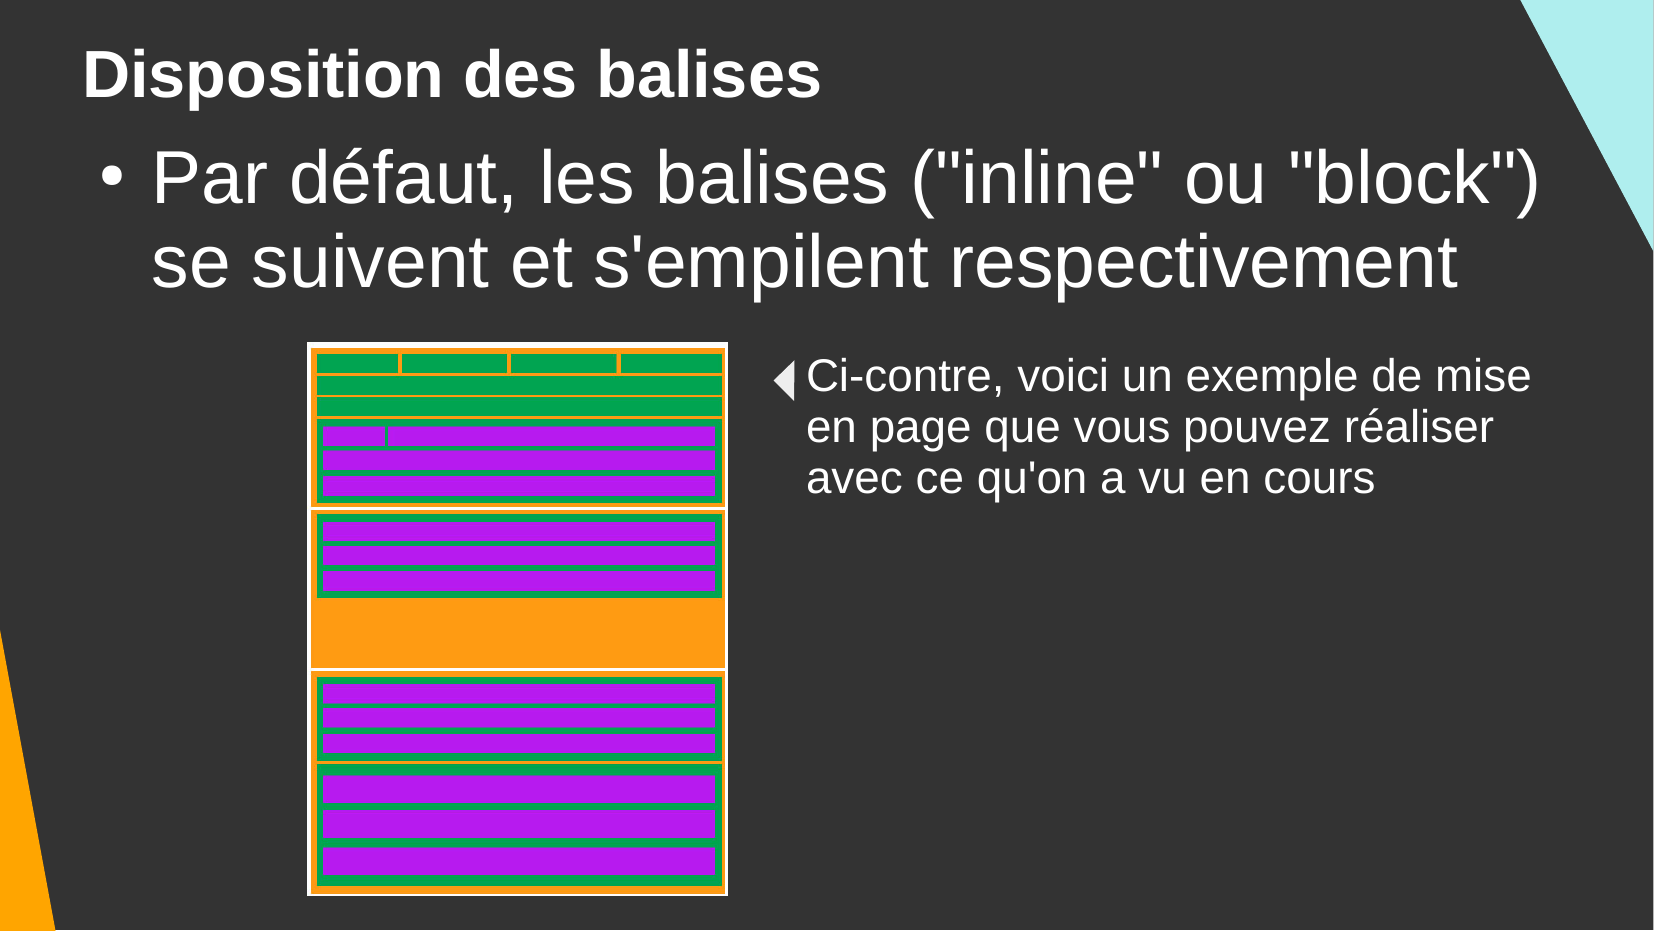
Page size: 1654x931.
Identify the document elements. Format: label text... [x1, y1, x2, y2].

text_box [1520, 0, 1654, 253]
list Par défaut, les balises ("inline" ou "block") se suivent et s'empilent respectivement [80, 135, 1620, 319]
title Disposition des balises [82, 37, 1571, 112]
text_box Ci-contre, voici un exemple de mise en page que vous pouvez réaliser avec ce qu'on a vu en cours [791, 342, 1595, 512]
text_box [0, 629, 56, 931]
text_box [773, 360, 795, 402]
picture [307, 342, 728, 896]
